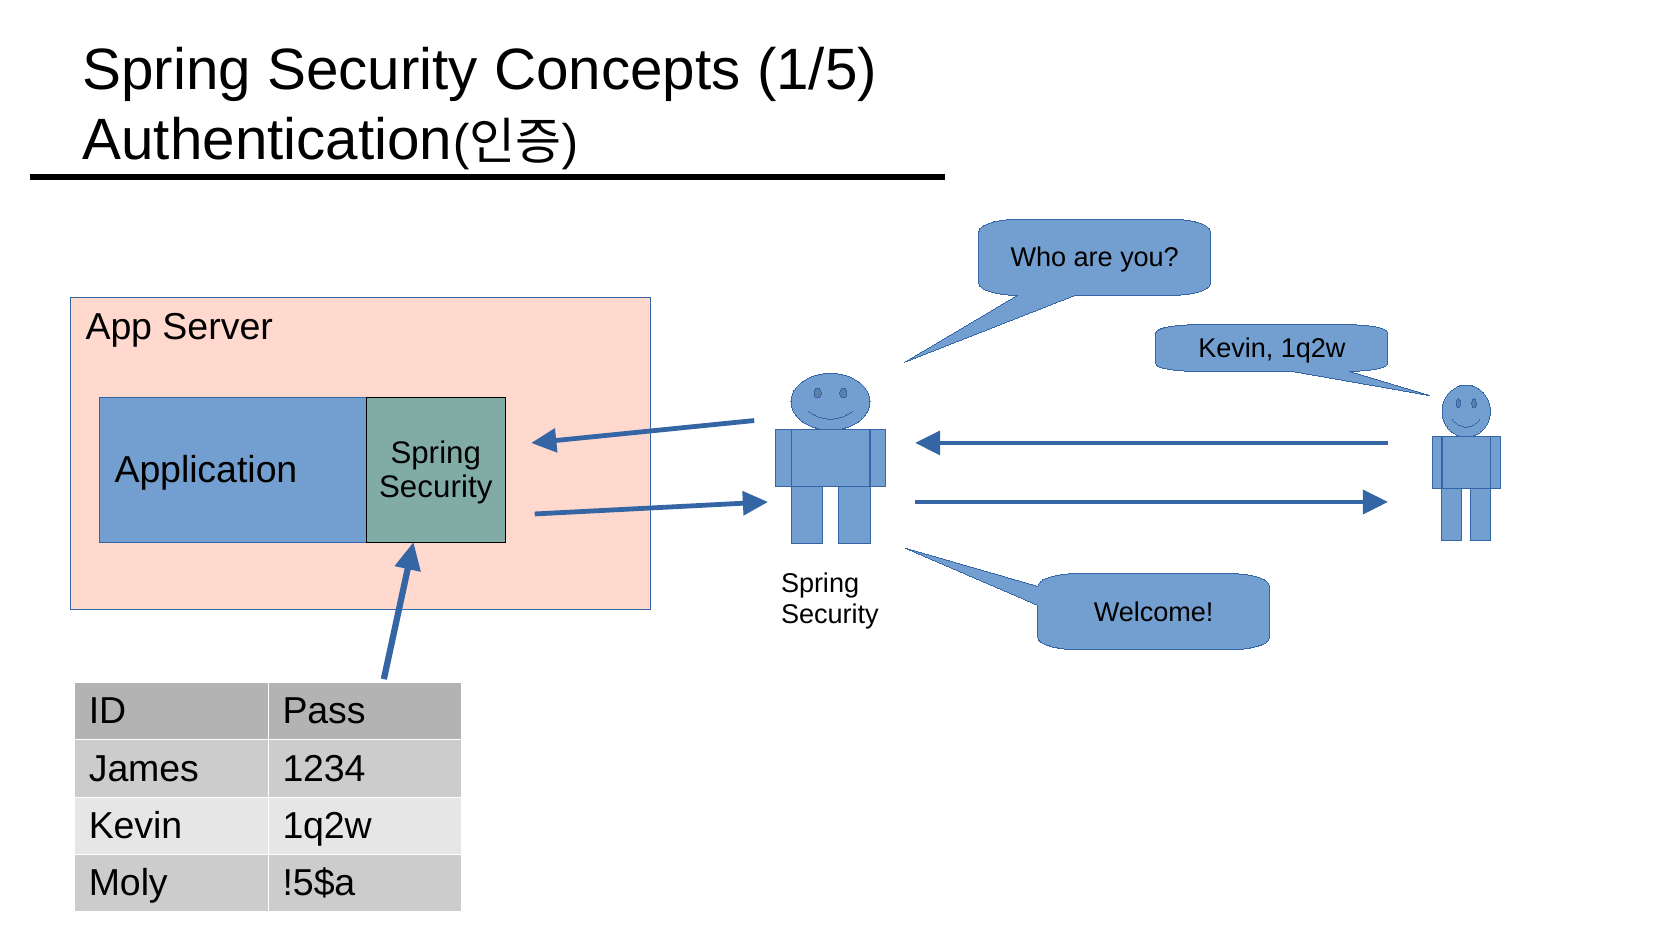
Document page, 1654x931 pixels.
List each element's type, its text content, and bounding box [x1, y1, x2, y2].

table_cell !5$a [269, 855, 461, 911]
table_cell Kevin [75, 798, 268, 854]
text_box Welcome! [905, 548, 1270, 650]
table_cell 1234 [269, 740, 461, 797]
table_header ID [75, 683, 268, 739]
text_box Kevin, 1q2w [1155, 324, 1430, 396]
text_box Who are you? [904, 219, 1211, 363]
text_box Spring Security [366, 397, 506, 543]
text_box [1432, 385, 1501, 541]
text_box App Server [70, 297, 651, 610]
text_box Application [99, 397, 366, 543]
table_cell James [75, 740, 268, 797]
title Spring Security Concepts (1/5) Authentication(인증) [82, 37, 1571, 193]
text_box [775, 373, 886, 544]
table_header Pass [269, 683, 461, 739]
table_cell 1q2w [269, 798, 461, 854]
table_cell Moly [75, 855, 268, 911]
text_box Spring Security [766, 561, 975, 694]
